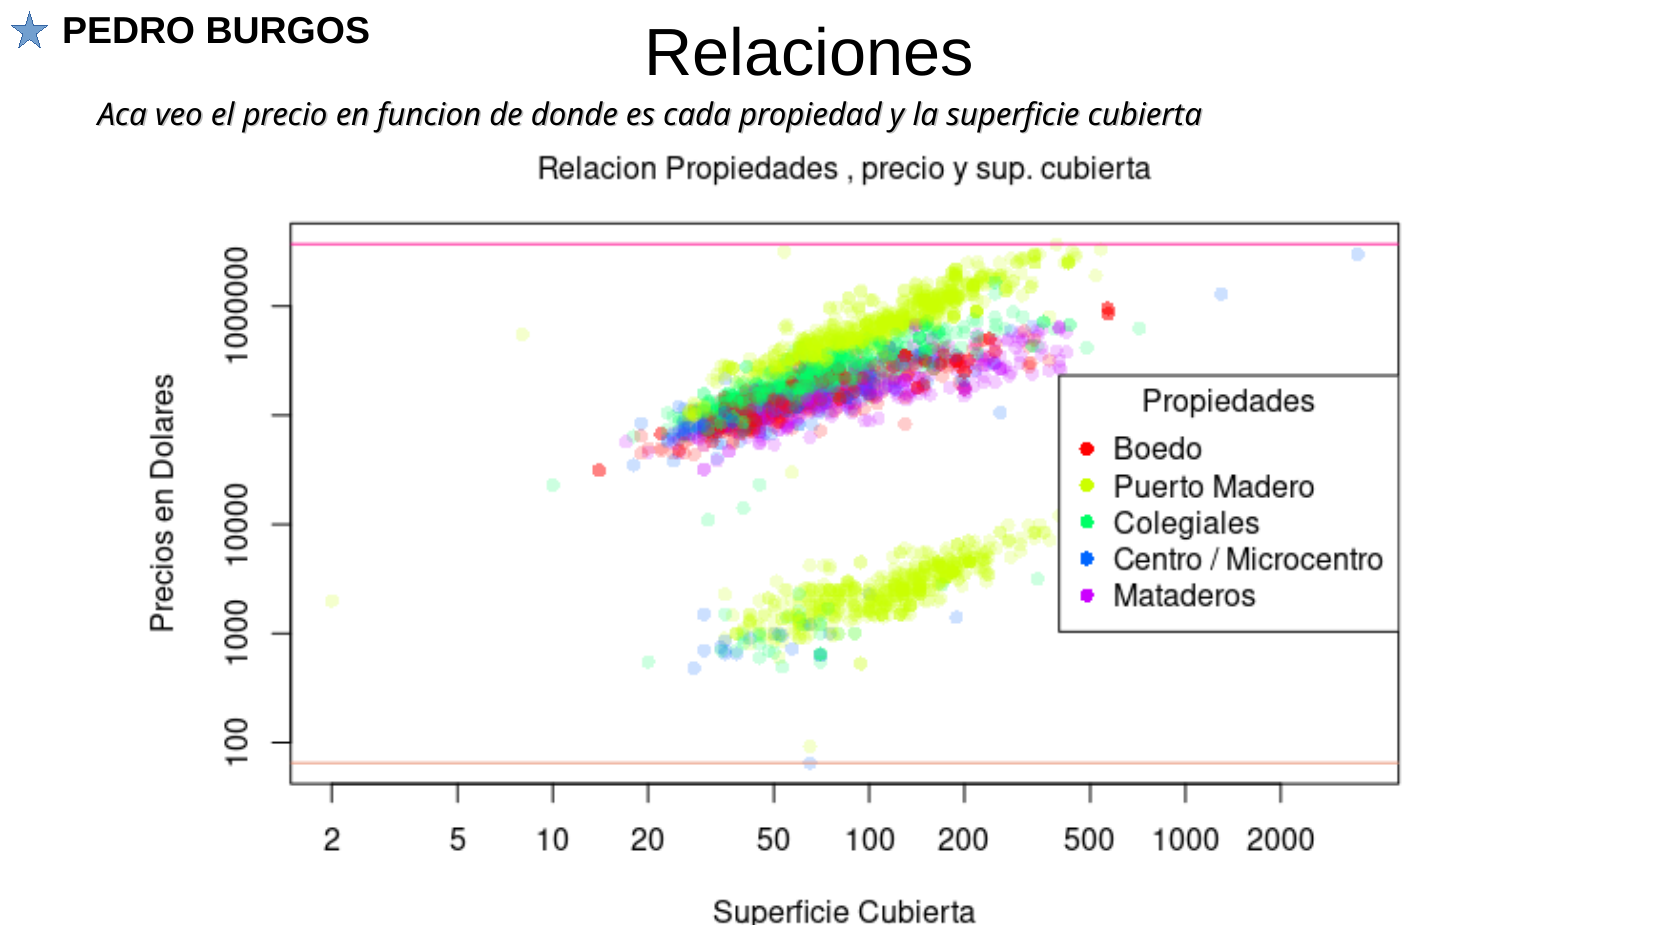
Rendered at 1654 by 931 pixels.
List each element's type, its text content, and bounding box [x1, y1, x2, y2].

text_box PEDRO BURGOS [47, 2, 1158, 60]
title Relaciones [566, 60, 1052, 84]
text_box Aca veo el precio en funcion de donde es cada propiedad y la superficie cubierta [82, 84, 1524, 178]
picture [141, 178, 1406, 925]
text_box [11, 11, 47, 48]
